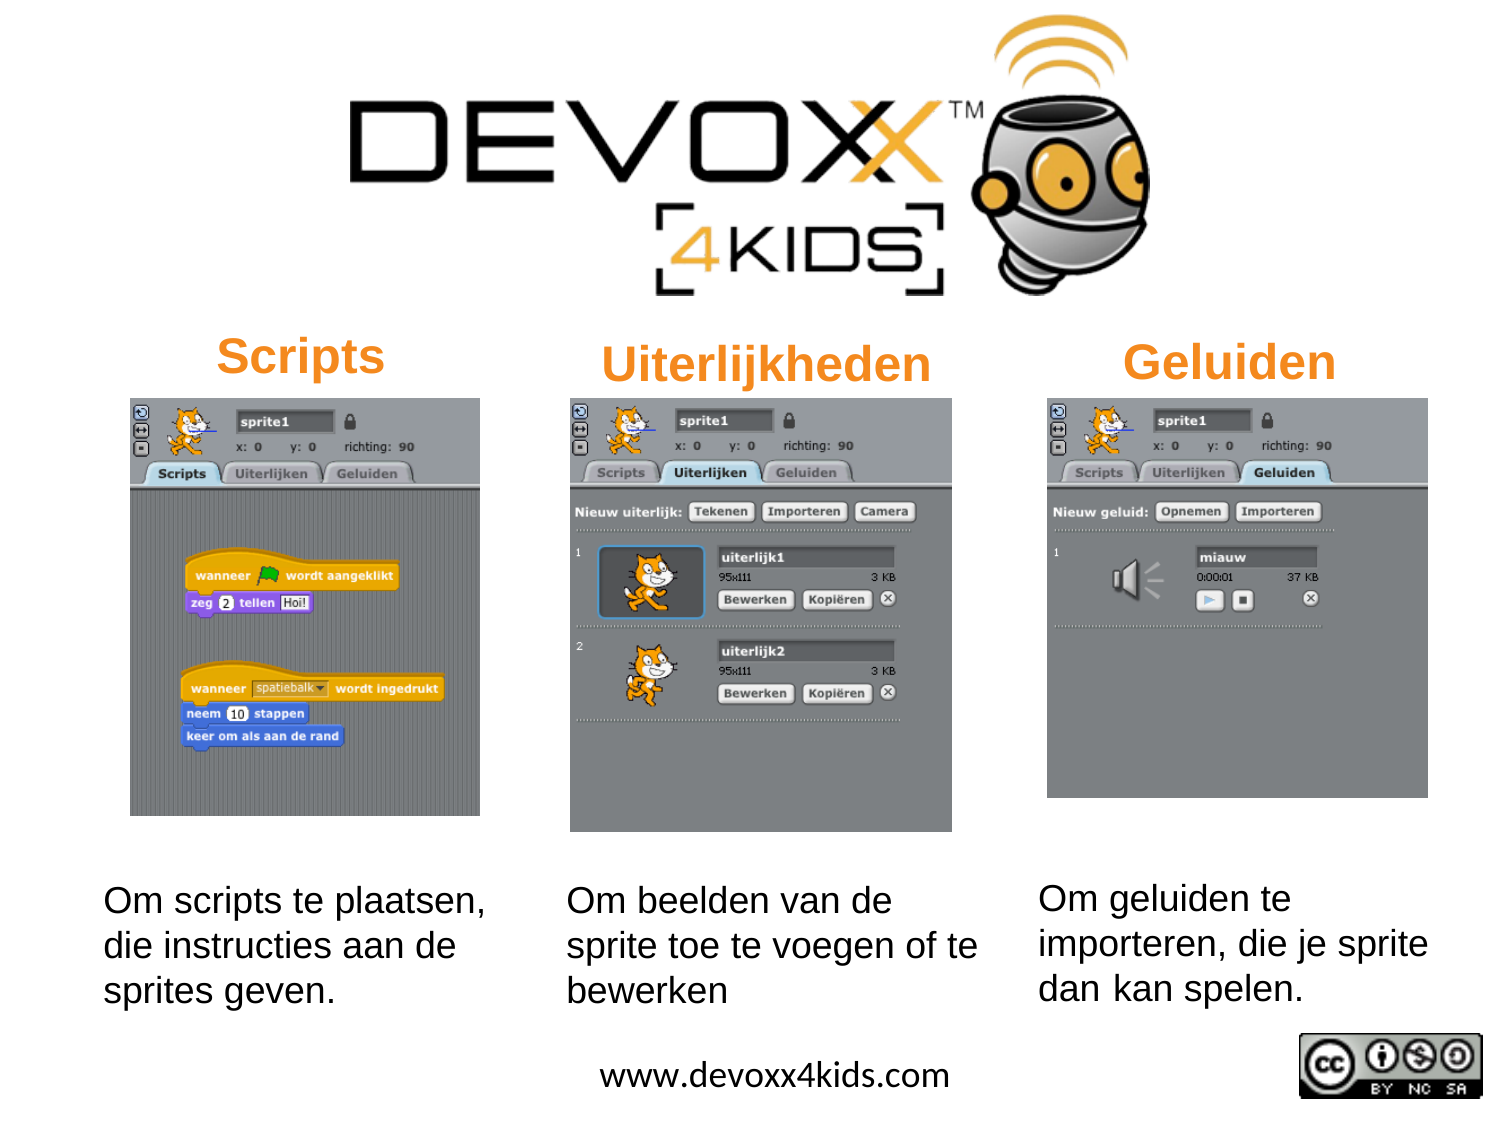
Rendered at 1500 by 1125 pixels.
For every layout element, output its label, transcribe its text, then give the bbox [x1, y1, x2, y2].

text_box Om beelden van de sprite toe te voegen of te bewerken [551, 867, 1000, 1019]
picture [130, 398, 480, 816]
picture [570, 398, 952, 832]
text_box Geluiden [1026, 321, 1434, 398]
text_box Om scripts te plaatsen, die instructies aan de sprites geven. [88, 867, 551, 1019]
picture [1299, 1033, 1483, 1099]
picture [1047, 398, 1428, 798]
text_box Scripts [97, 315, 505, 392]
text_box Om geluiden te importeren, die je sprite dan kan spelen. [1023, 866, 1452, 1018]
picture [350, 14, 1150, 296]
text_box Uiterlijkheden [563, 323, 971, 400]
